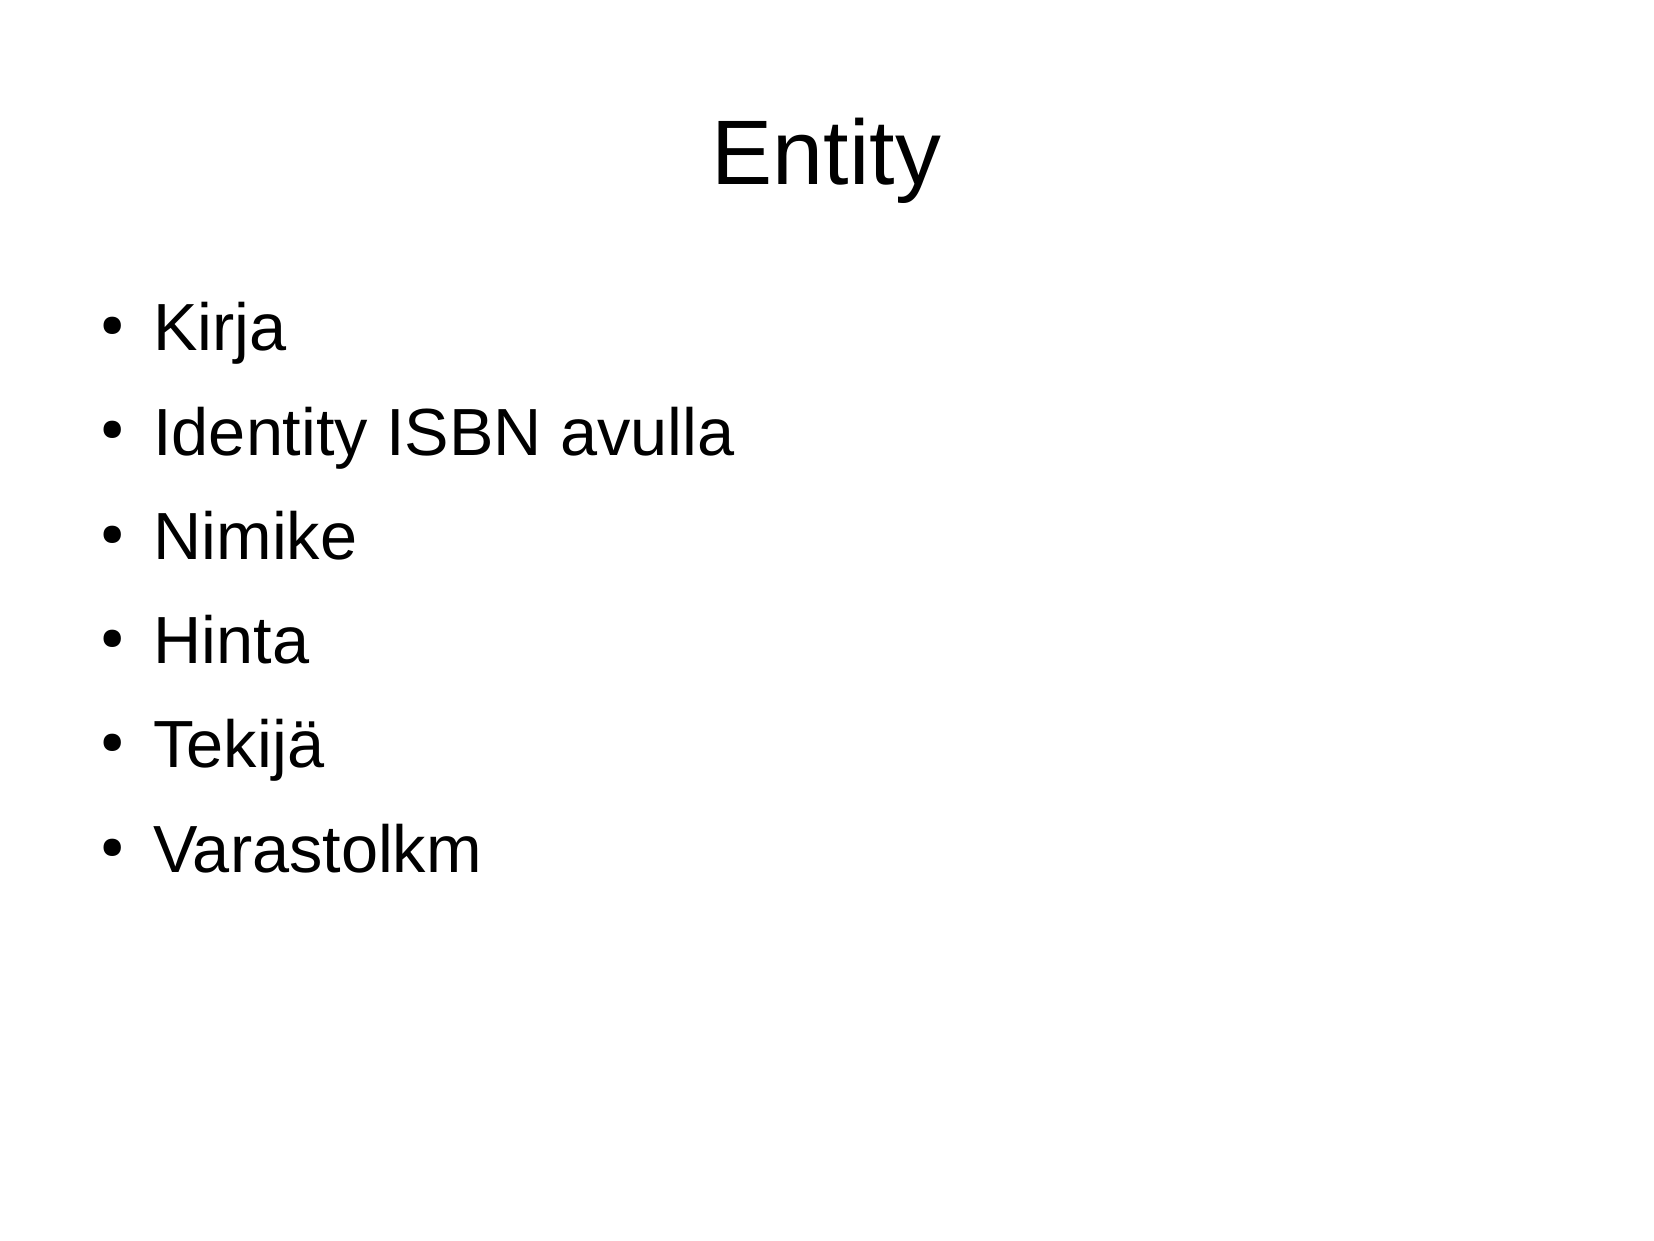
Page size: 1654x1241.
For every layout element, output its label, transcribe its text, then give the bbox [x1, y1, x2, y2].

title Entity [82, 49, 1571, 257]
list Kirja Identity ISBN avulla Nimike Hinta Tekijä Varastolkm [82, 290, 1571, 1010]
